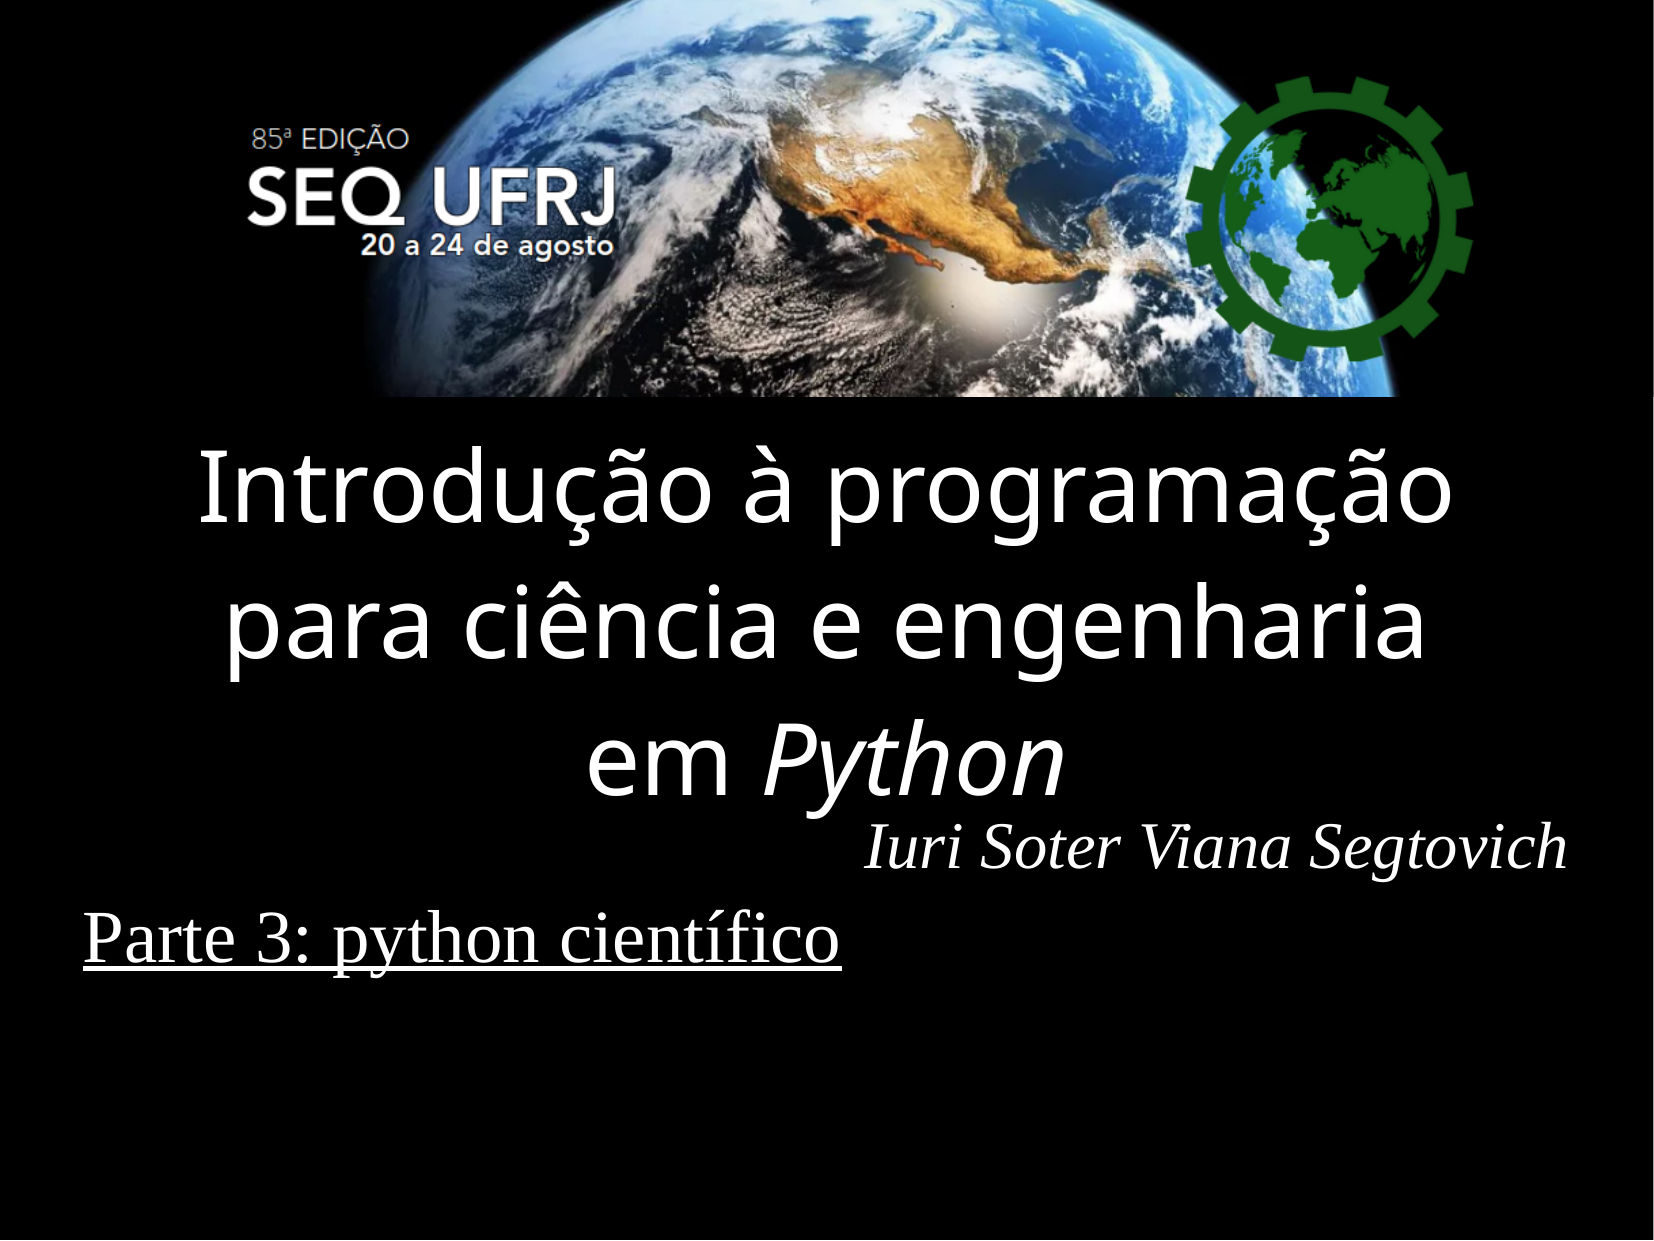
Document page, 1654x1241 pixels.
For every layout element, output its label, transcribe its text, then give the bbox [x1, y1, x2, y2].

list Iuri Soter Viana Segtovich Parte 3: python científico [82, 809, 1571, 1241]
title Introdução à programação para ciência e engenharia em Python [82, 445, 1571, 795]
picture [0, 0, 1654, 397]
